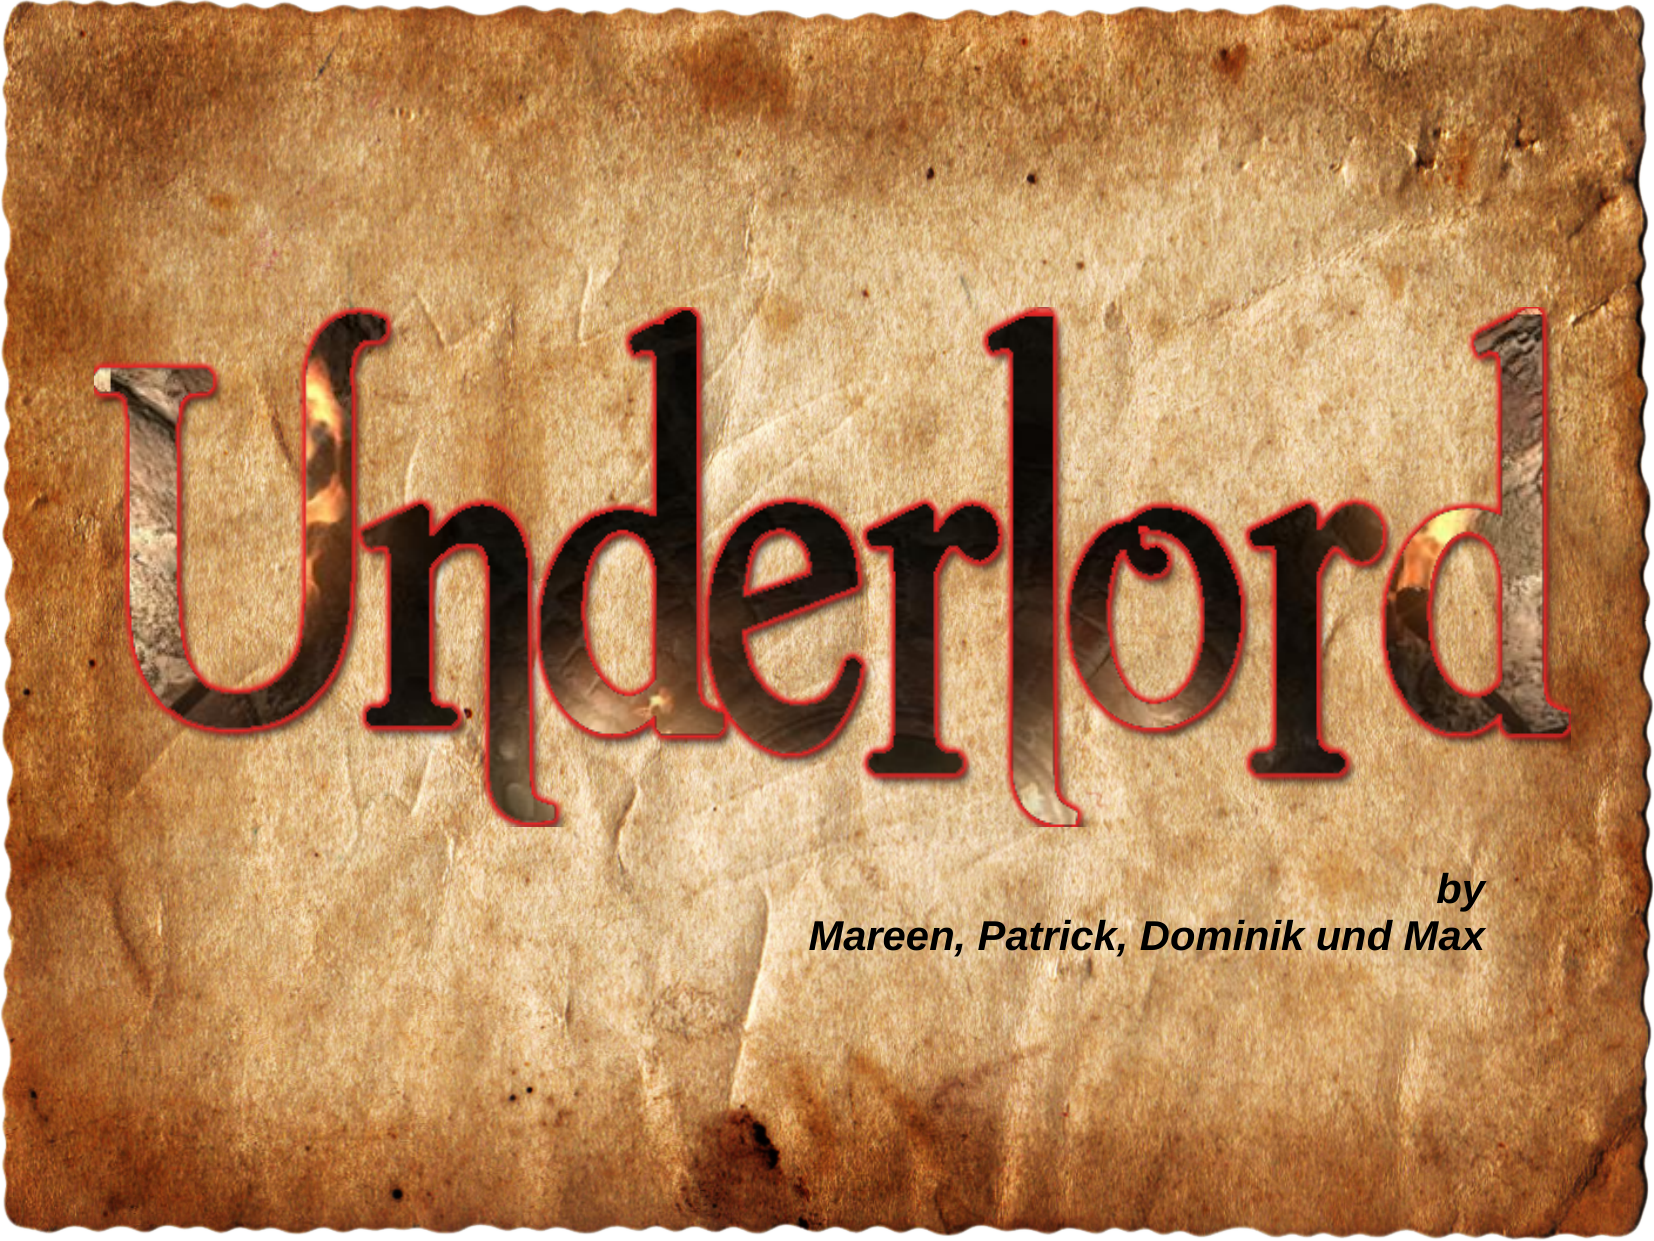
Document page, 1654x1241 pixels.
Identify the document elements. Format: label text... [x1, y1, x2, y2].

text_box by Mareen, Patrick, Dominik und Max [793, 858, 1500, 969]
picture [0, 0, 1654, 1241]
